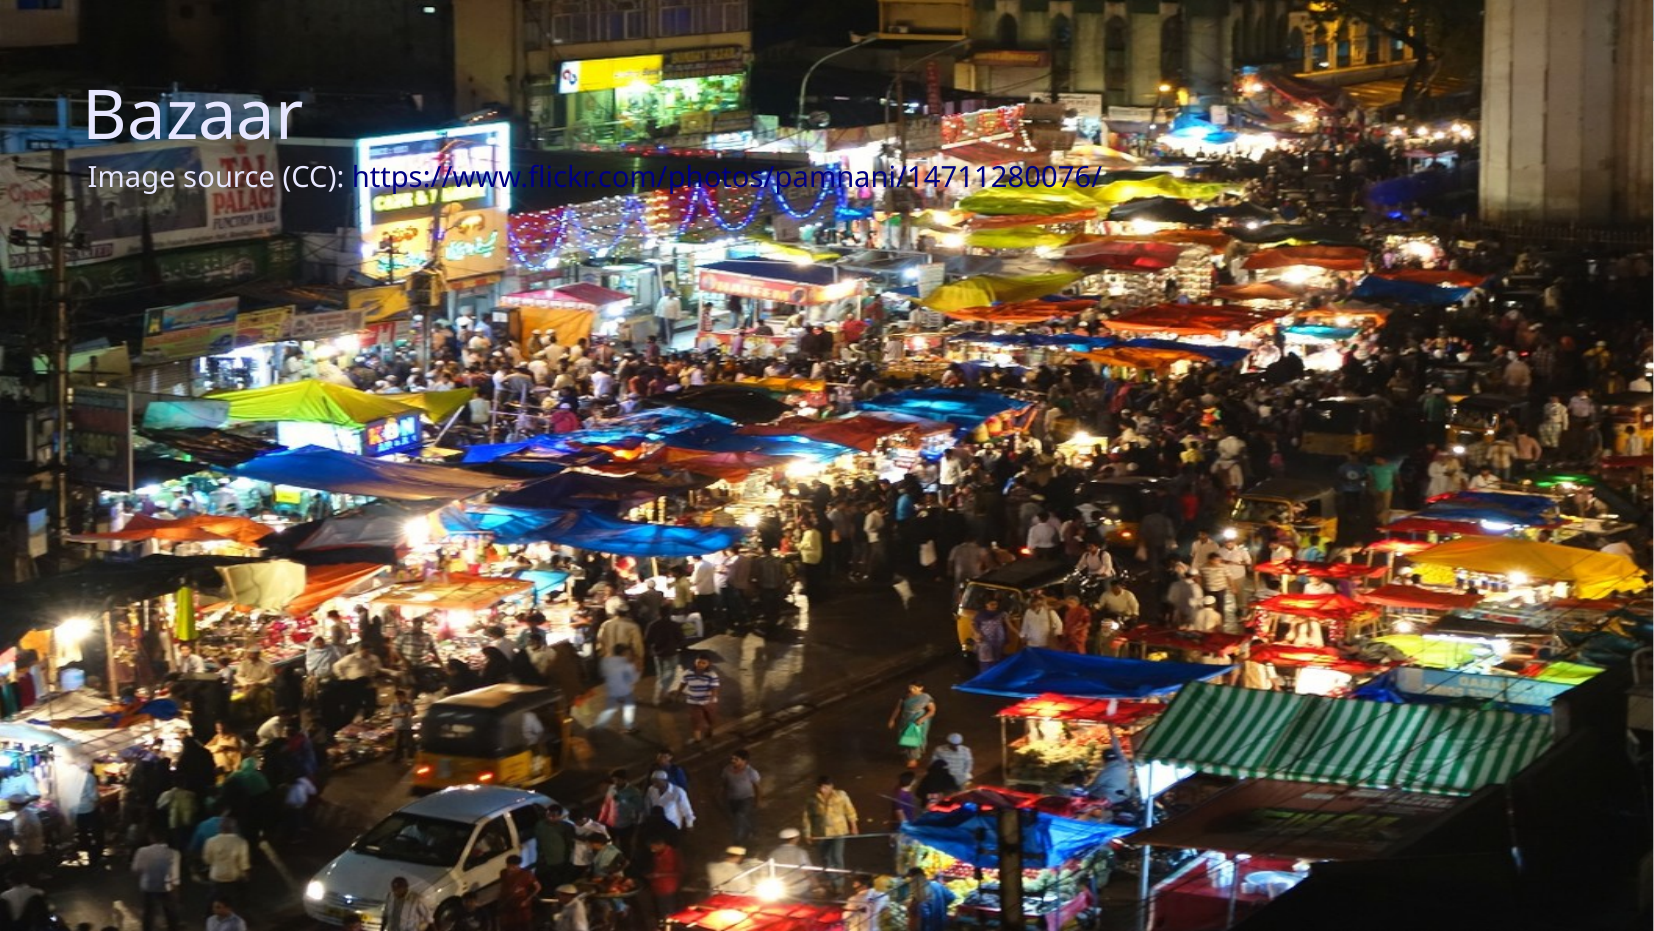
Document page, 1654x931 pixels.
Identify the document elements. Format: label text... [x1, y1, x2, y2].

text_box Image source (CC): https://www.flickr.com/photos/pamnani/14711280076/ [72, 148, 1583, 197]
title Bazaar [82, 35, 1571, 148]
picture [0, 0, 1654, 931]
